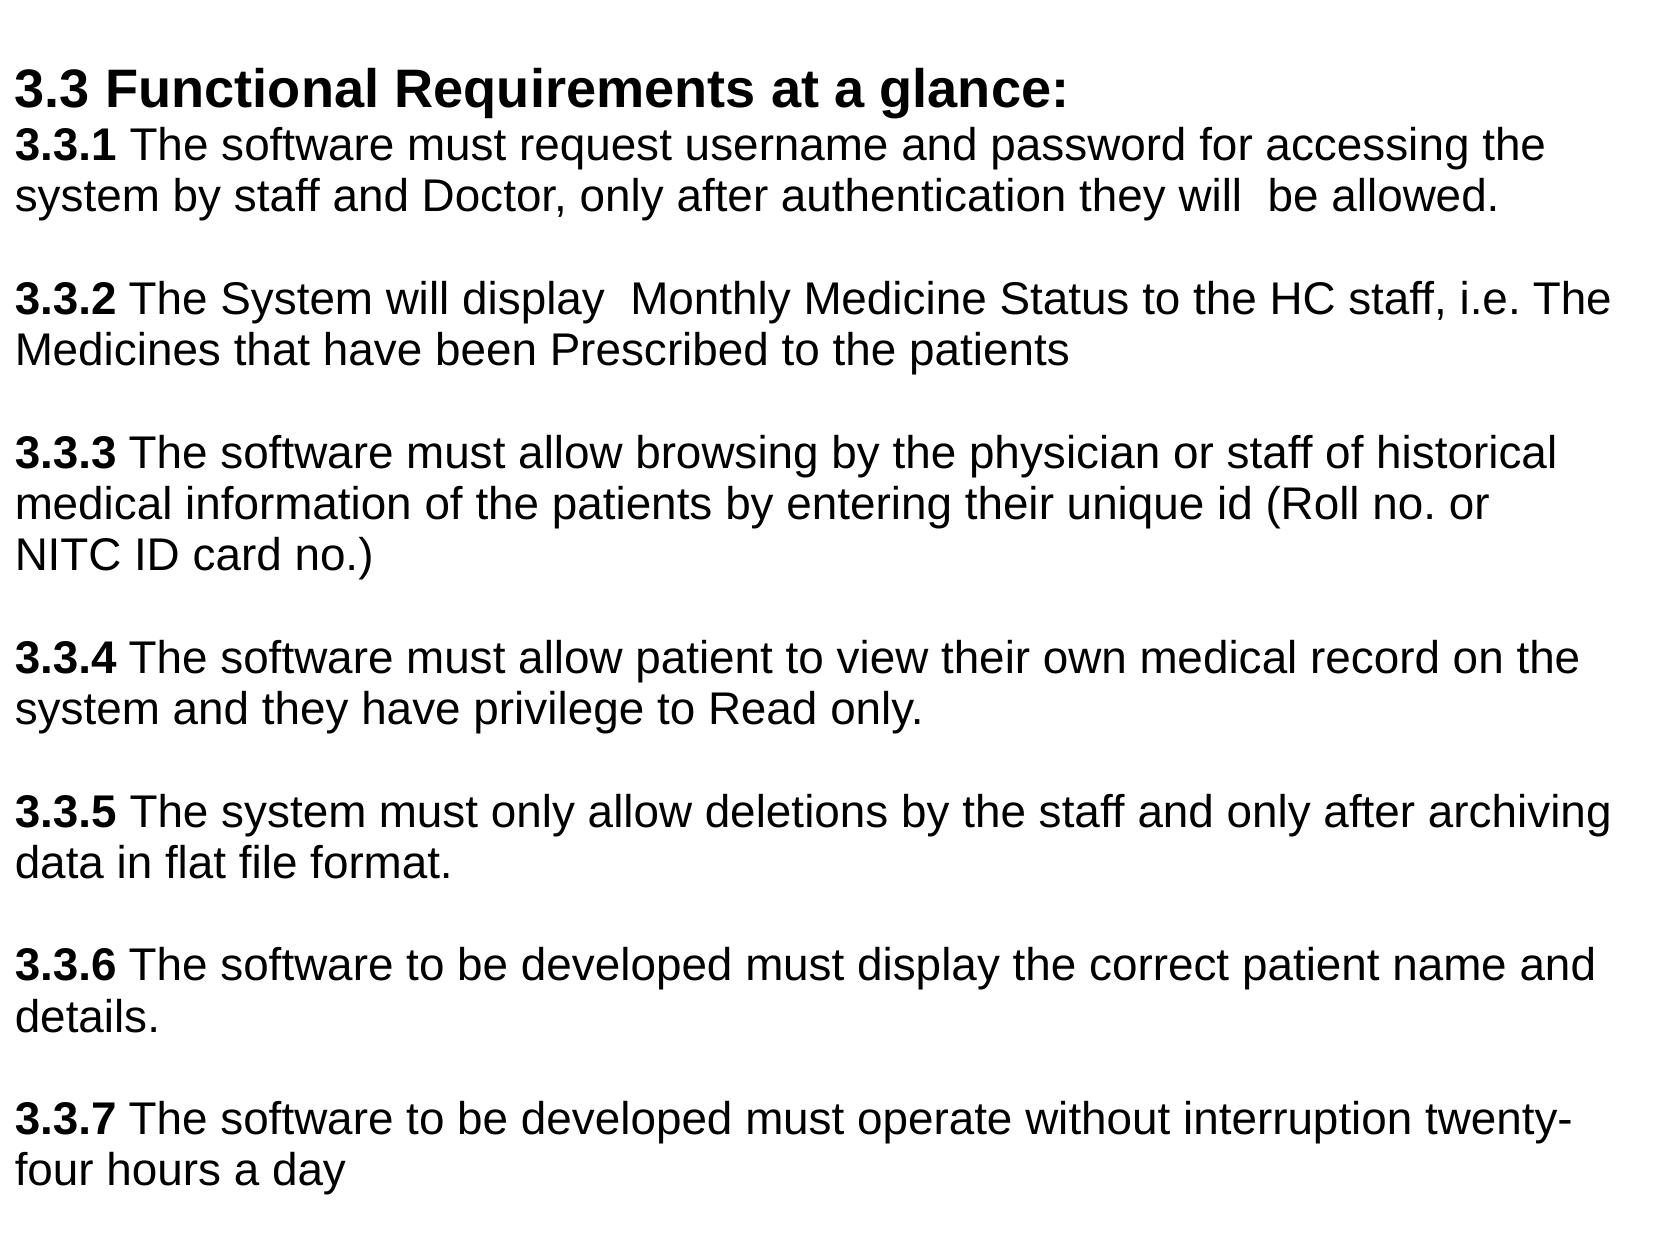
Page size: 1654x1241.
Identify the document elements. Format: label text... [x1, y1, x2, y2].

text_box 3.3 Functional Requirements at a glance: 3.3.1 The software must request username and password for accessing the system by staff and Doctor, only after authentication they will be allowed. 3.3.2 The System will display Monthly Medicine Status to the HC staff, i.e. The Medicines that have been Prescribed to the patients 3.3.3 The software must allow browsing by the physician or staff of historical medical information of the patients by entering their unique id (Roll no. or NITC ID card no.) 3.3.4 The software must allow patient to view their own medical record on the system and they have privilege to Read only. 3.3.5 The system must only allow deletions by the staff and only after archiving data in flat file format. 3.3.6 The software to be developed must display the correct patient name and details. 3.3.7 The software to be developed must operate without interruption twenty- four hours a day [0, 0, 1642, 1241]
